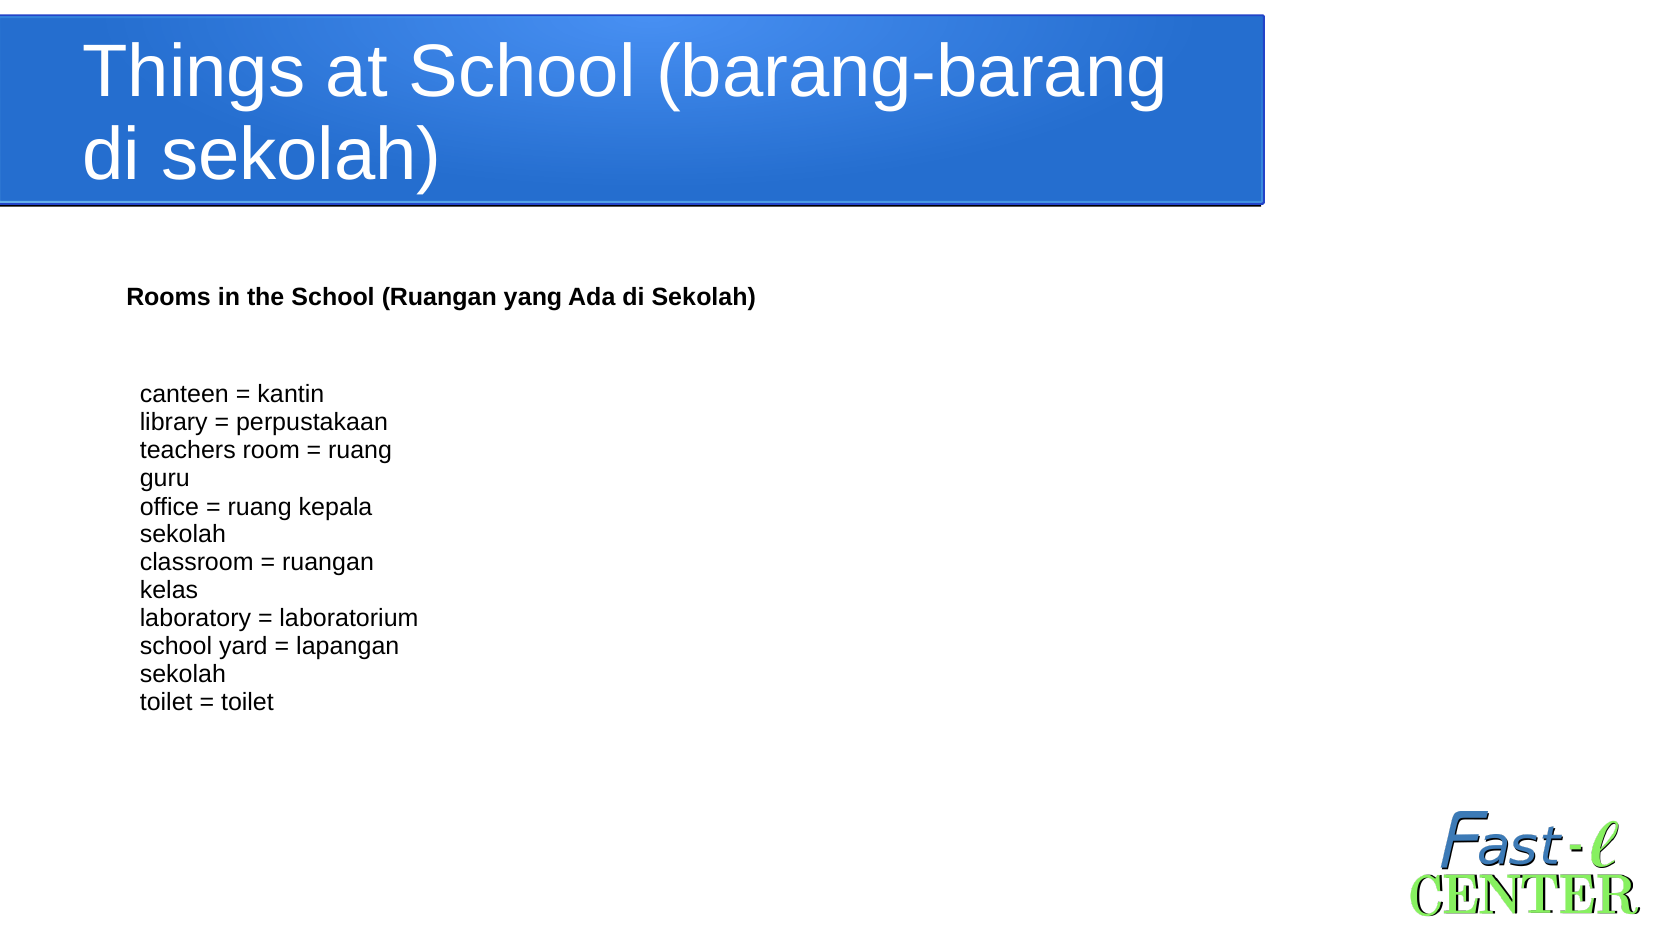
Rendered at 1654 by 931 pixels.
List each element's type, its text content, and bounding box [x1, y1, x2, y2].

text_box Rooms in the School (Ruangan yang Ada di Sekolah) [111, 275, 879, 319]
title Things at School (barang-barang di sekolah) [82, 29, 1235, 196]
picture [1410, 811, 1641, 919]
text_box canteen = kantin library = perpustakaan teachers room = ruang guru office = ruang kepala sekolah classroom = ruangan kelas laboratory = laboratorium school yard = lapangan sekolah toilet = toilet [125, 372, 447, 796]
